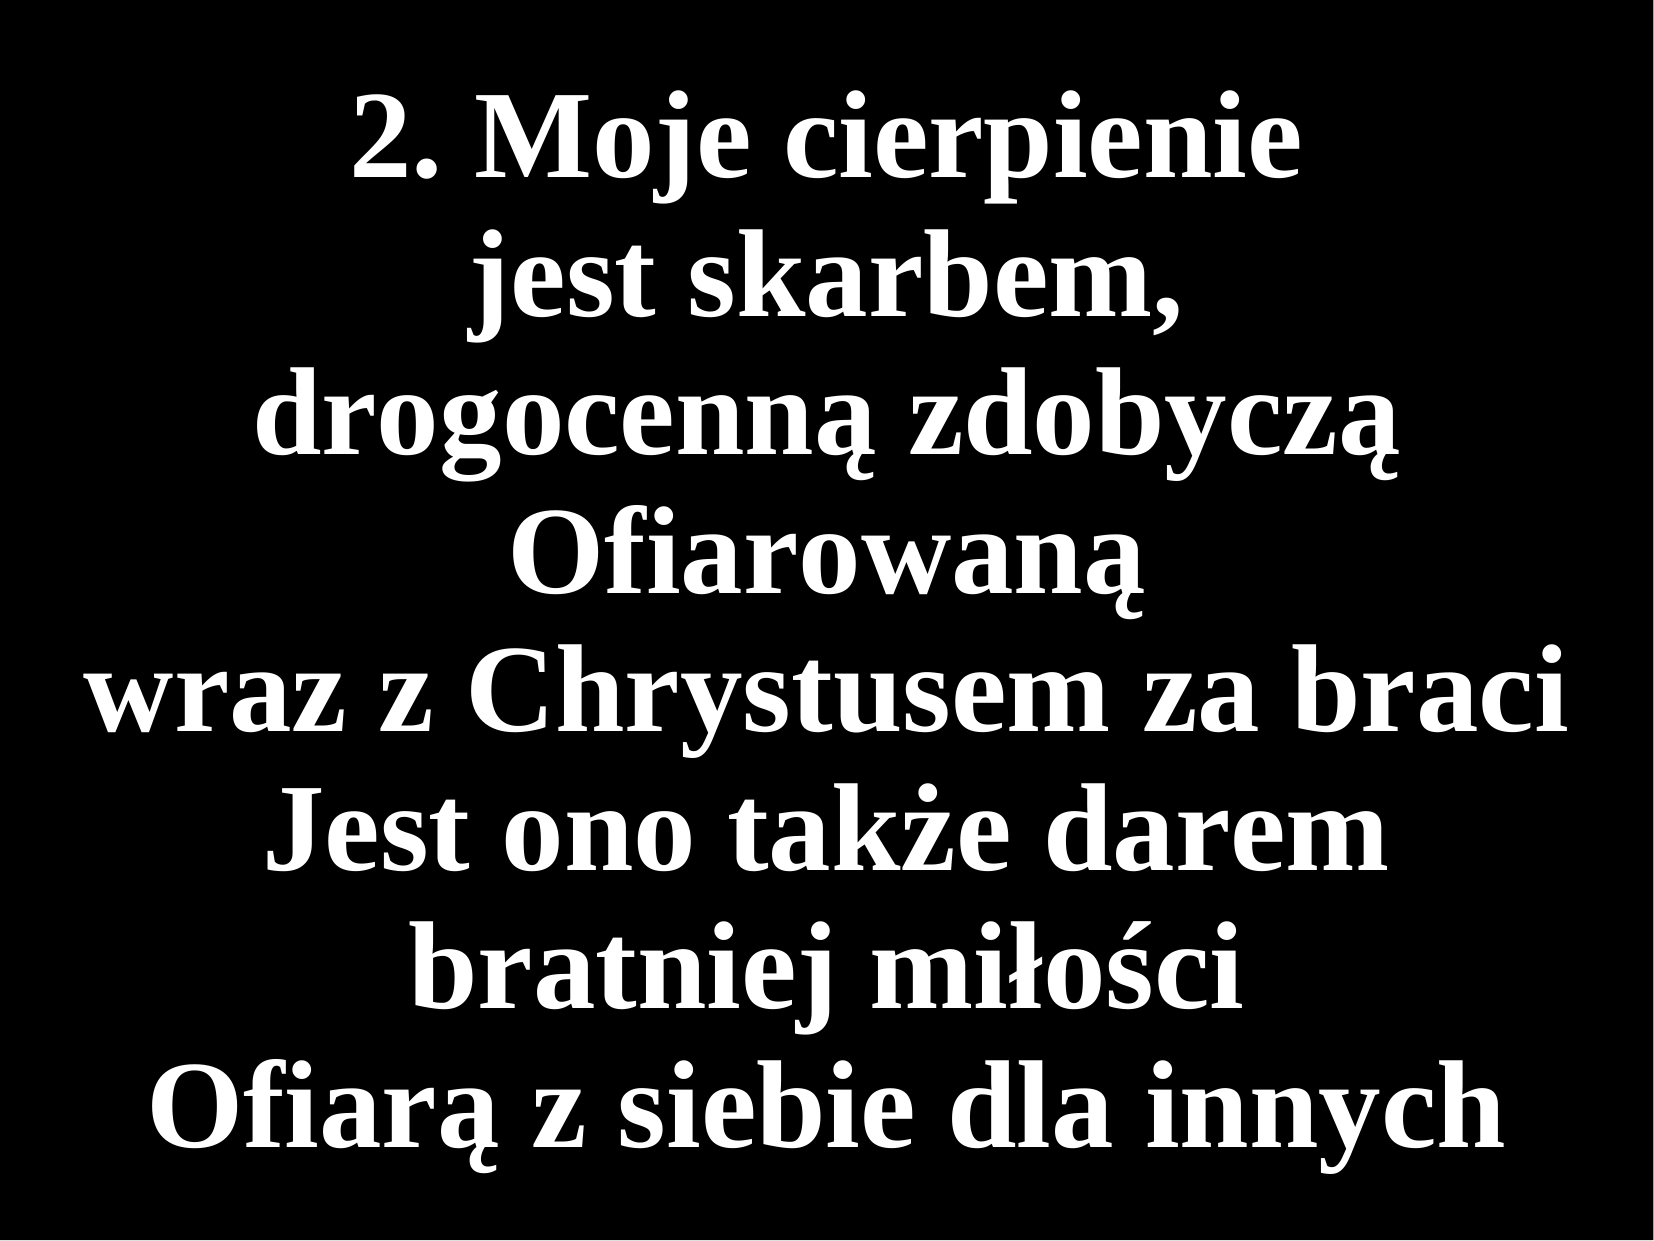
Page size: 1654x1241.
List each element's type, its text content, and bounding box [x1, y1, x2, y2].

title 2. Moje cierpienie jest skarbem, drogocenną zdobyczą Ofiarowaną wraz z Chrystusem za braci Jest ono także darem bratniej miłości Ofiarą z siebie dla innych [0, 0, 1654, 1241]
